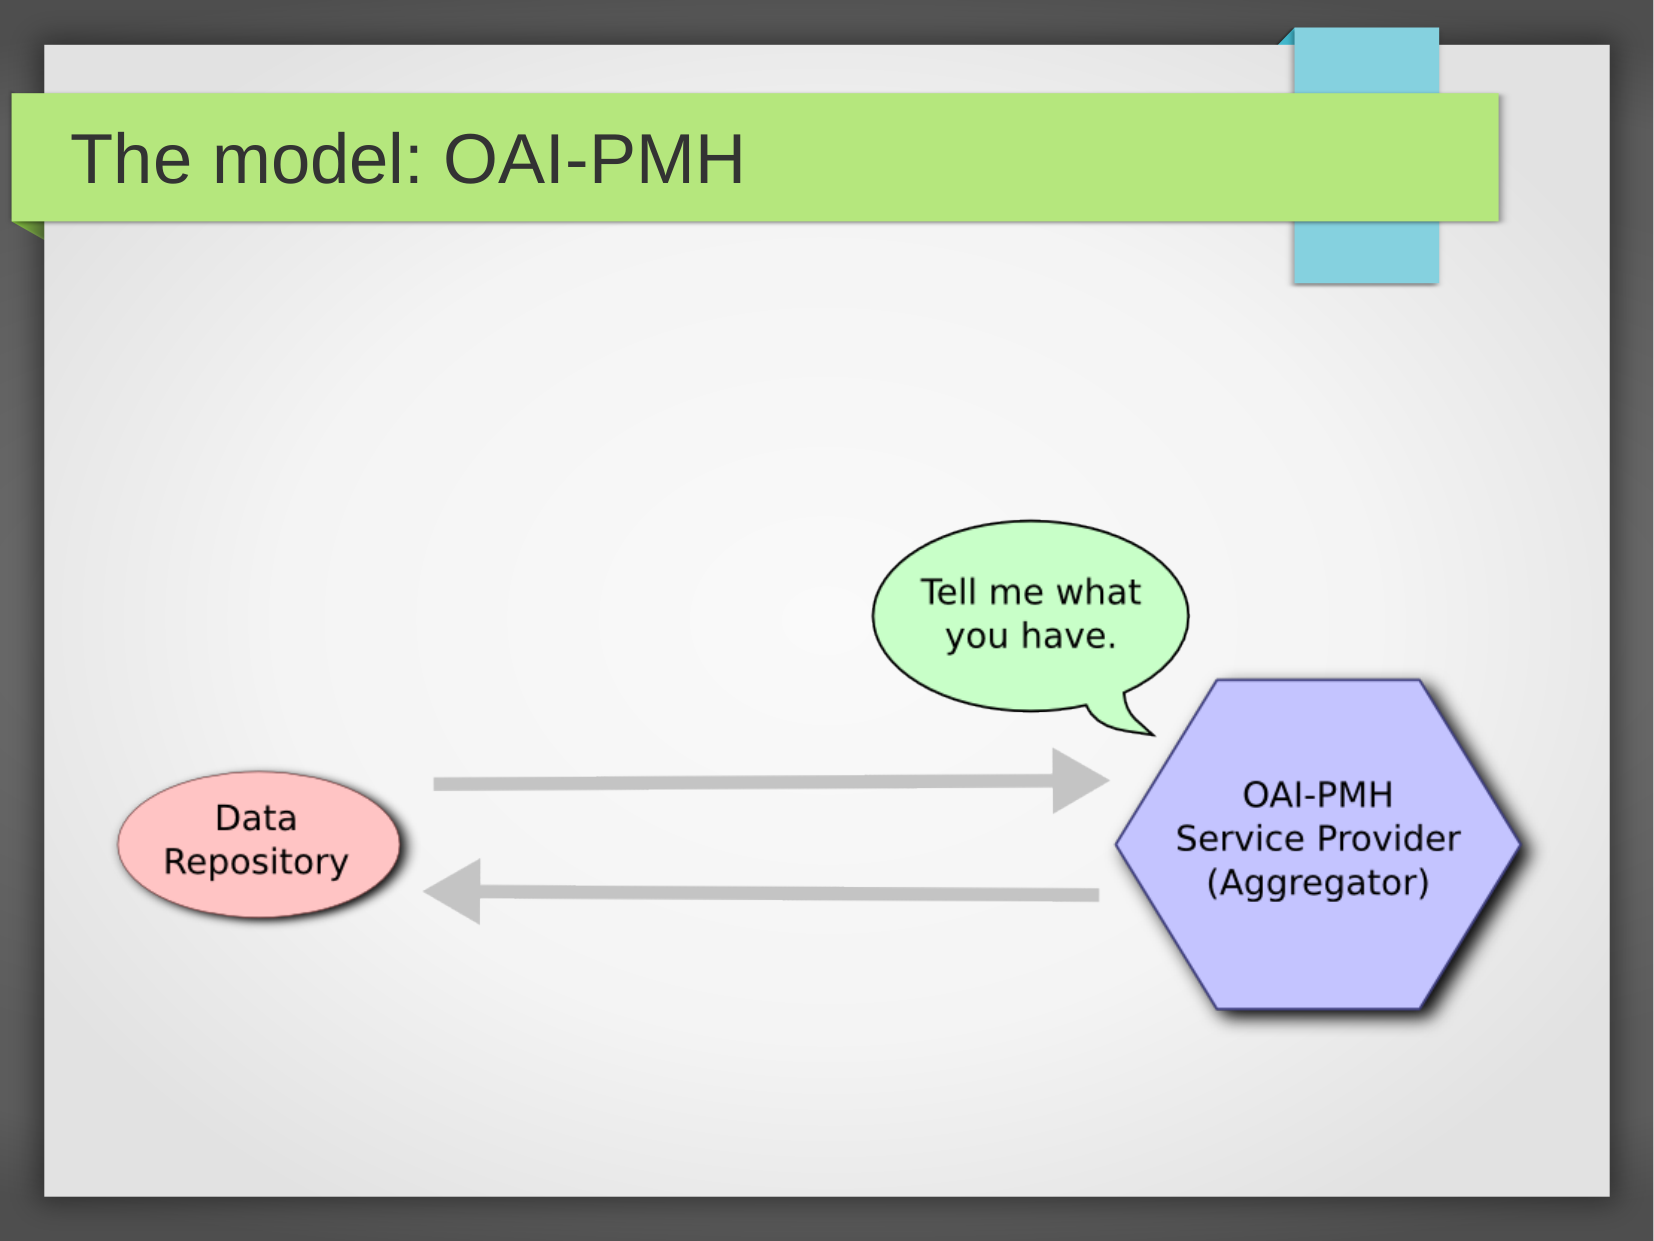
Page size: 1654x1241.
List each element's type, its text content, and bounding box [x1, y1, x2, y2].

title The model: OAI-PMH [70, 106, 1229, 213]
picture [0, 0, 1654, 1241]
